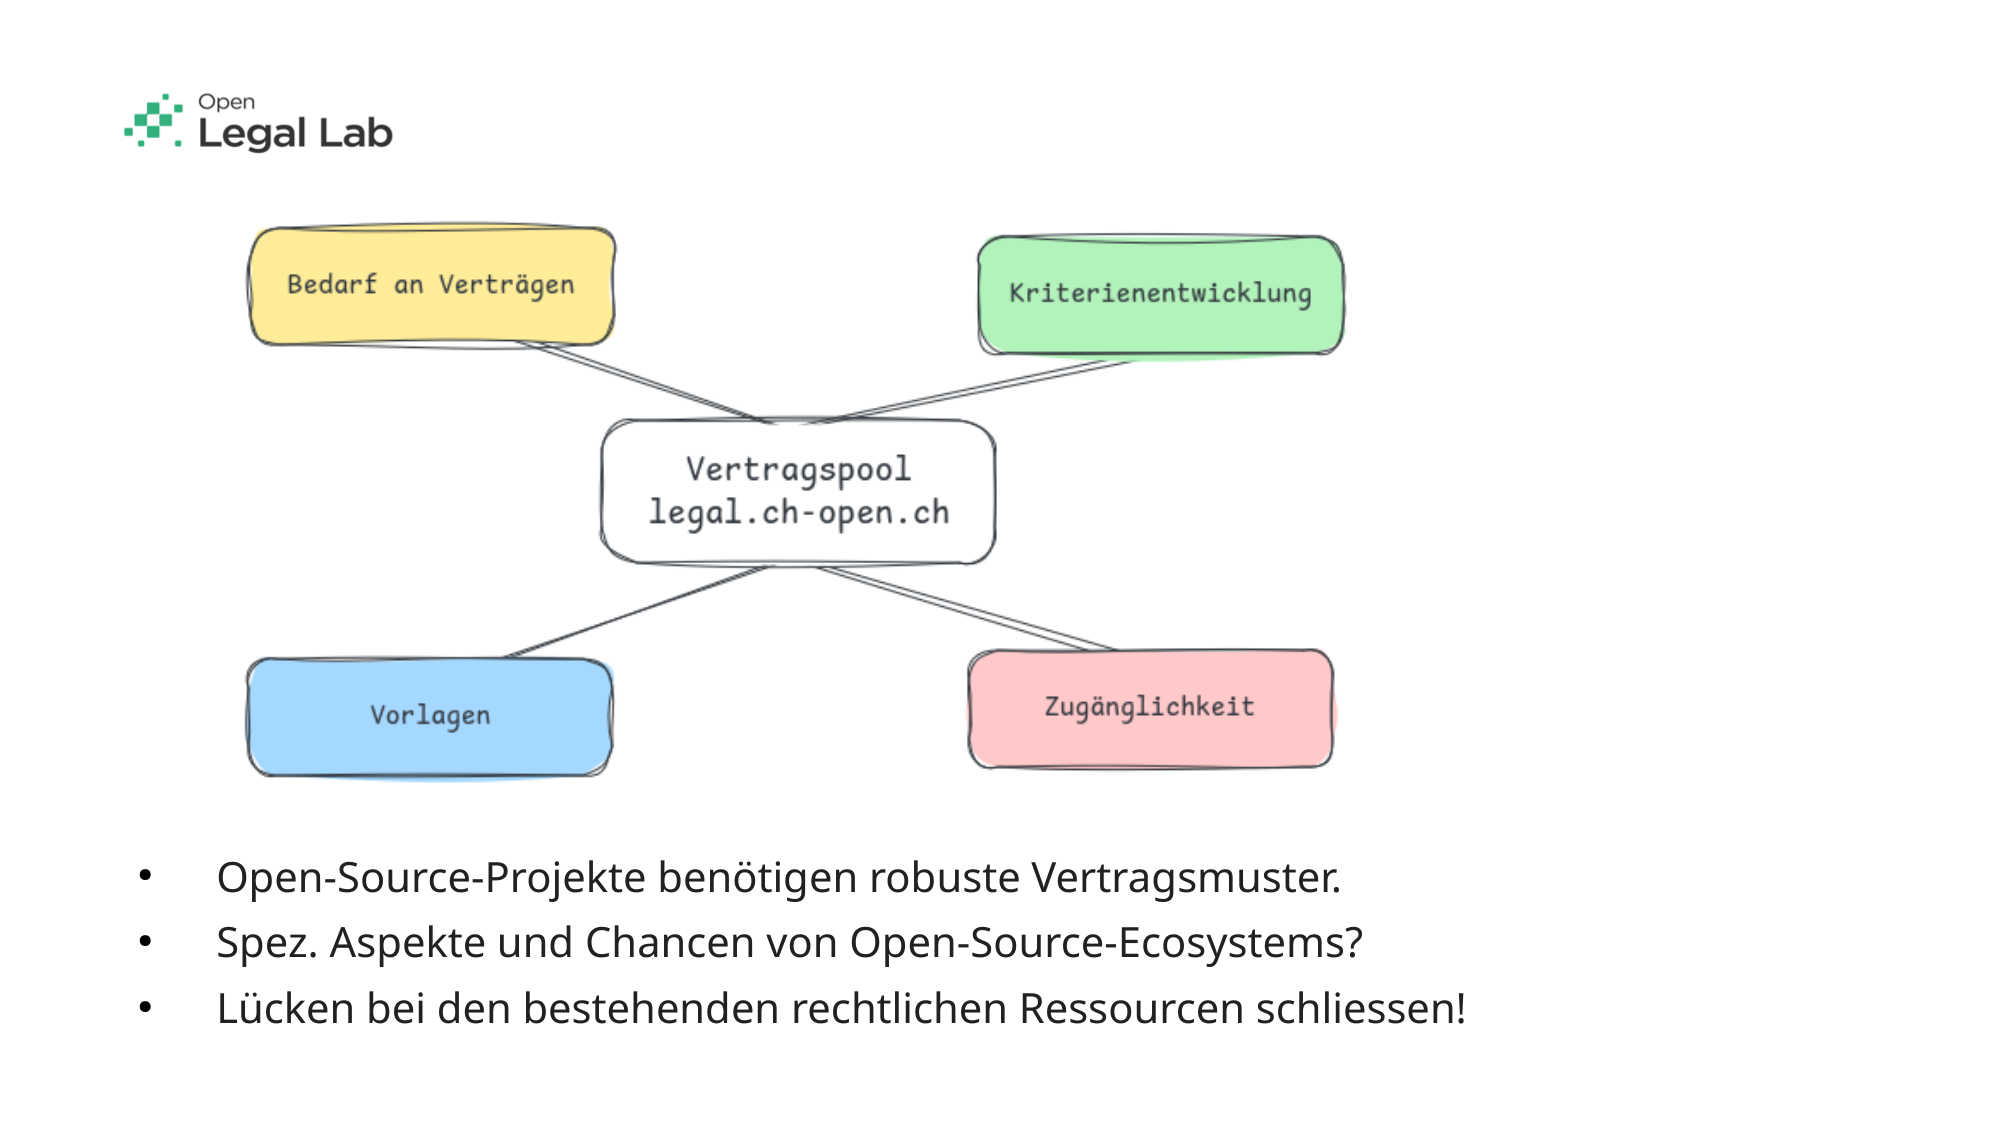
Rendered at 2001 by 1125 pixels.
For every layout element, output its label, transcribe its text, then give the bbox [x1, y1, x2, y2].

picture [0, 0, 1388, 750]
list Open-Source-Projekte benötigen robuste Vertragsmuster. Spez. Aspekte und Chancen von Open-Source-Ecosystems? Lücken bei den bestehenden rechtlichen Ressourcen schliessen! [122, 750, 1848, 1125]
